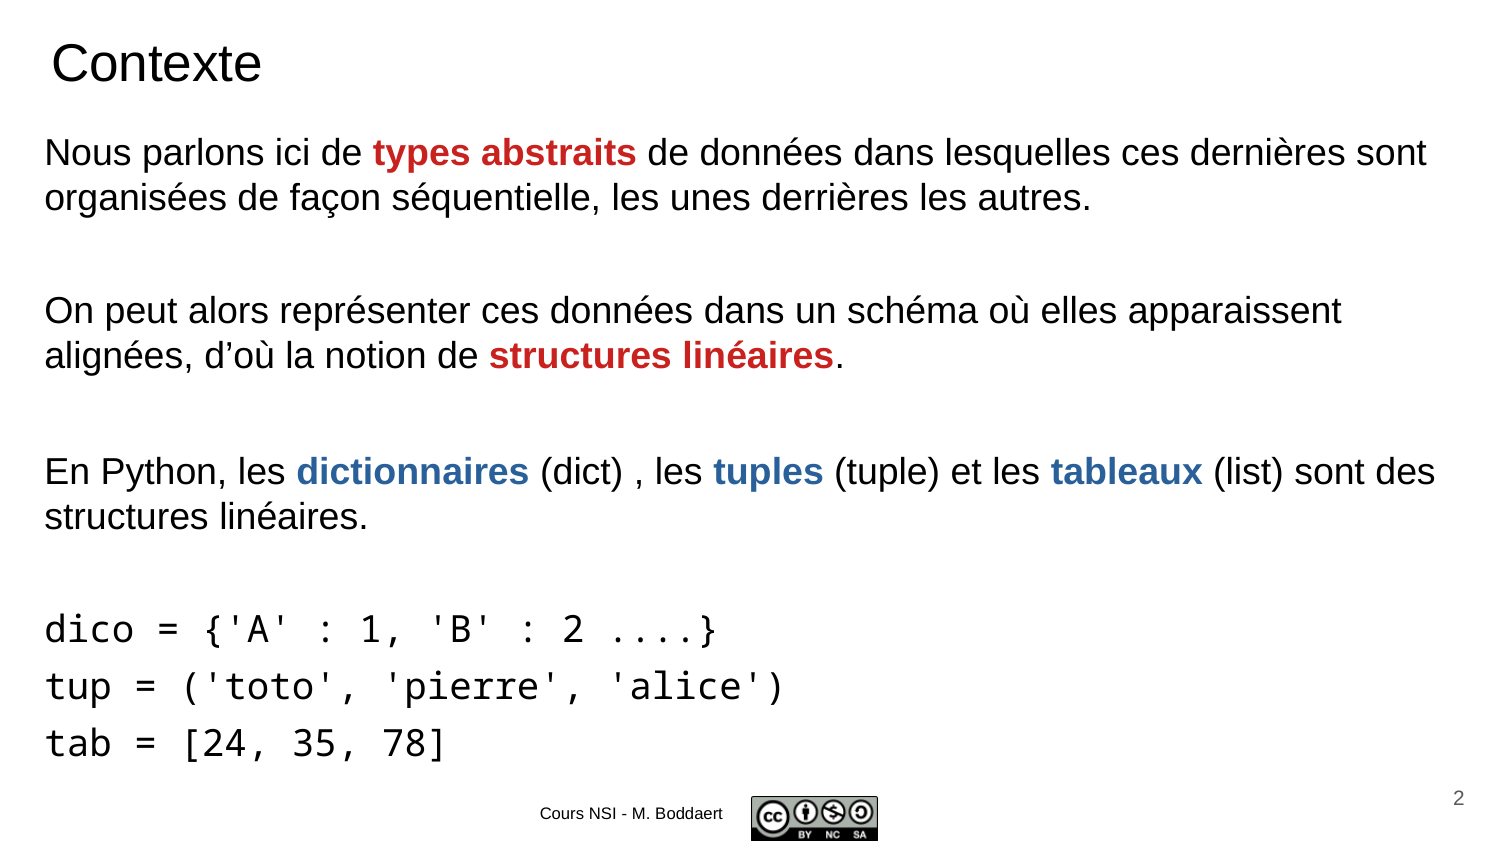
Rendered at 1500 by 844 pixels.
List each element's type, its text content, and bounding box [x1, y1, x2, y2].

picture [751, 796, 878, 841]
text_box En Python, les dictionnaires (dict) , les tuples (tuple) et les tableaux (list) sont des structures linéaires. dico = {'A' : 1, 'B' : 2 ....} tup = ('toto', 'pierre', 'alice') tab = [24, 35, 78] [29, 439, 1477, 768]
text_box Nous parlons ici de types abstraits de données dans lesquelles ces dernières sont organisées de façon séquentielle, les unes derrières les autres. On peut alors représenter ces données dans un schéma où elles apparaissent alignées, d’où la notion de structures linéaires. [29, 120, 1477, 384]
title Contexte [51, 13, 1449, 108]
slide_number <numéro> [1389, 764, 1480, 830]
